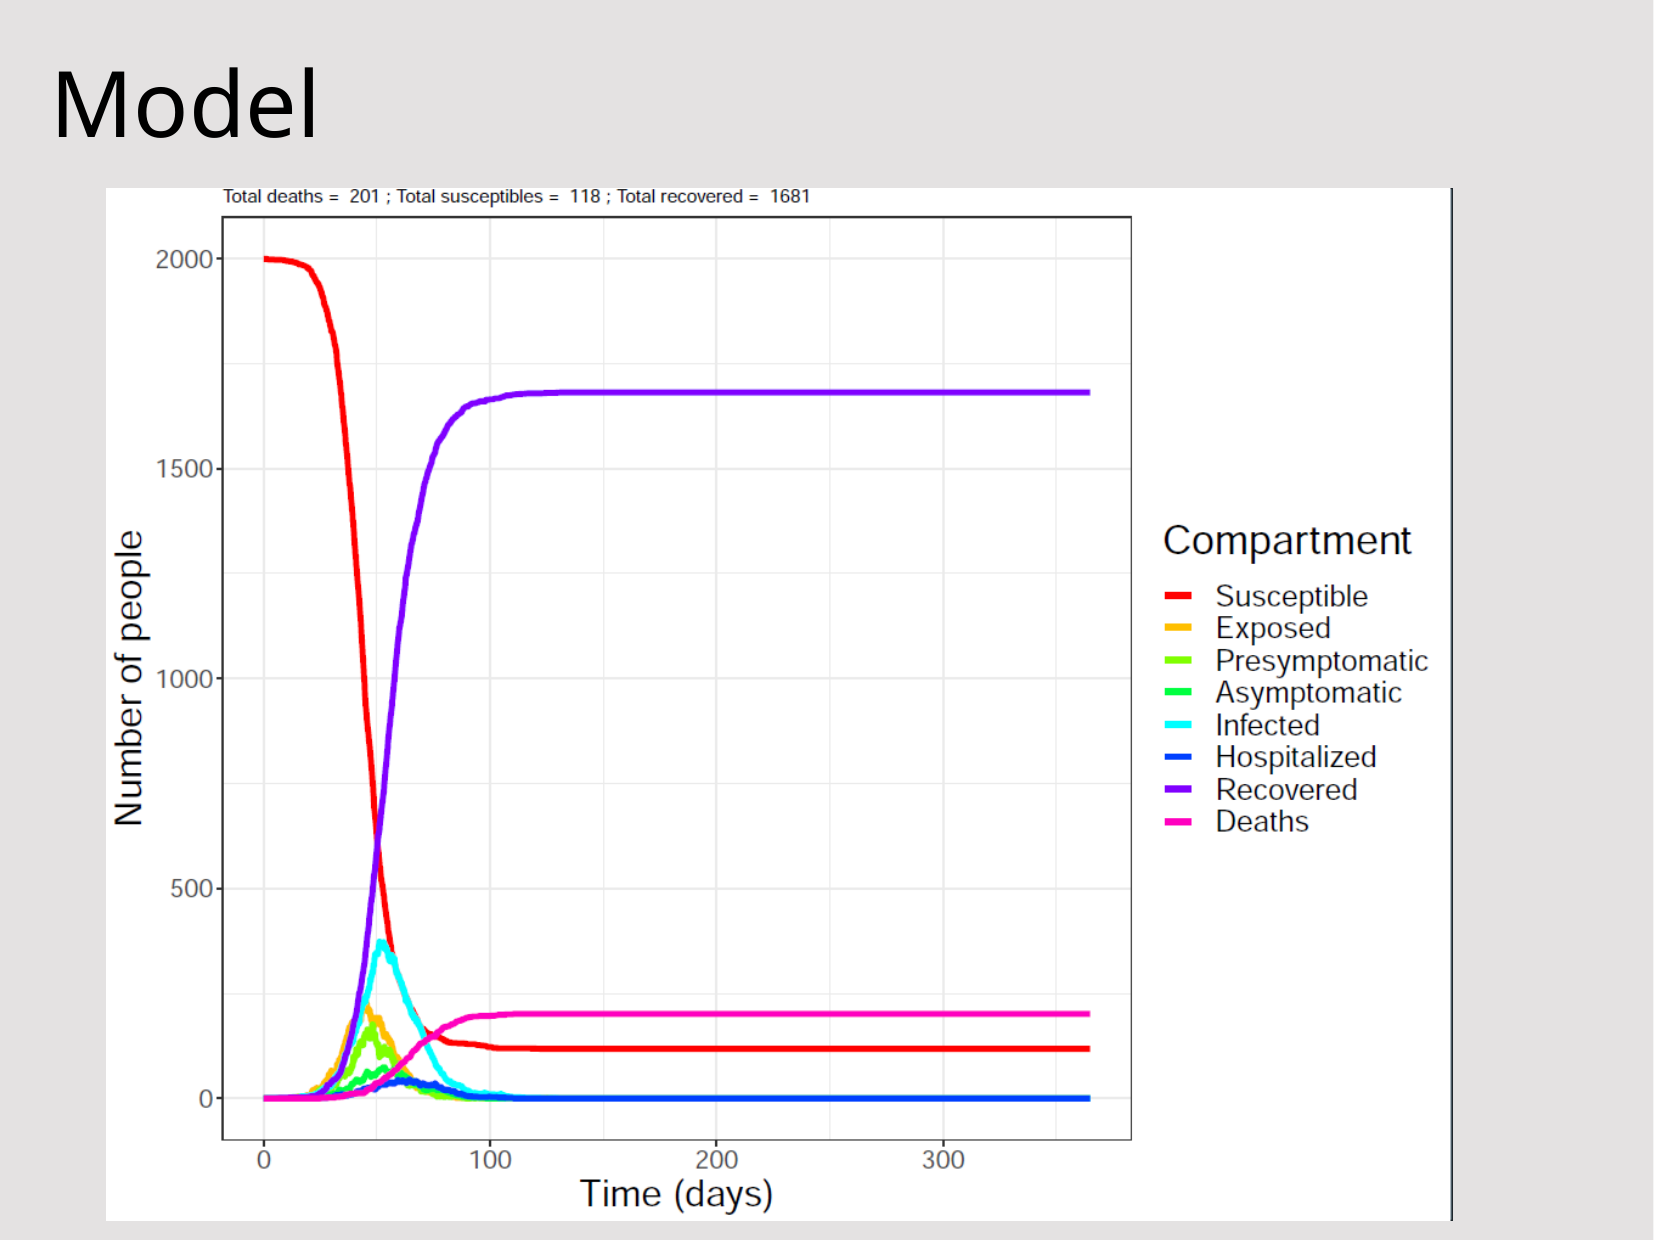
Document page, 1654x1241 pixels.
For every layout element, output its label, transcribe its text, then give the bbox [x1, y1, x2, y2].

text_box Model [35, 31, 611, 154]
picture [106, 188, 1453, 1221]
